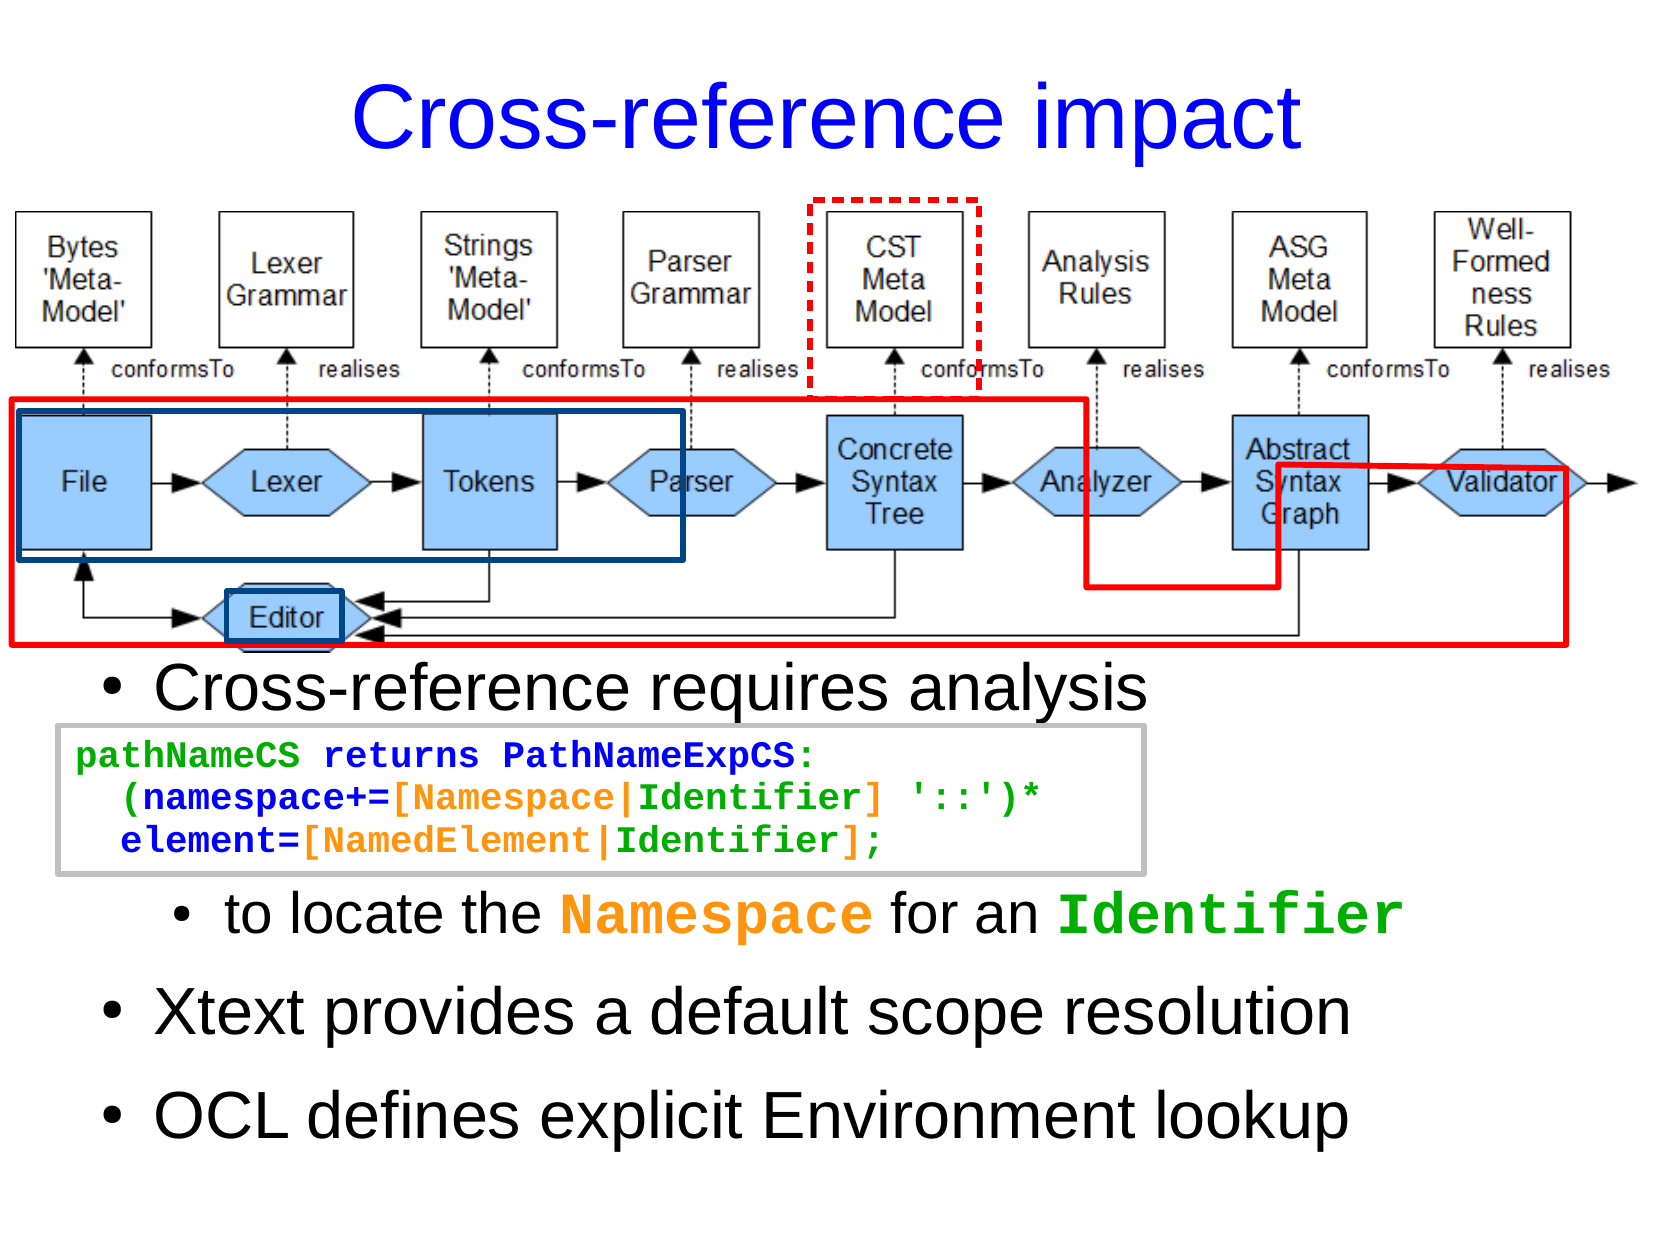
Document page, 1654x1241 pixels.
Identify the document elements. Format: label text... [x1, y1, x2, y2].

text_box [19, 410, 684, 561]
text_box [809, 199, 979, 396]
text_box pathNameCS returns PathNameExpCS: (namespace+=[Namespace|Identifier] '::')* element=[NamedElement|Identifier]; [57, 725, 1144, 874]
title Cross-reference impact [82, 56, 1571, 177]
picture [15, 403, 1563, 641]
text_box [226, 591, 342, 642]
list Cross-reference requires analysis to locate the Namespace for an Identifier Xtext provides a default scope resolution OCL defines explicit Environment lookup [82, 649, 1571, 1182]
picture [15, 211, 809, 396]
picture [15, 211, 1638, 653]
